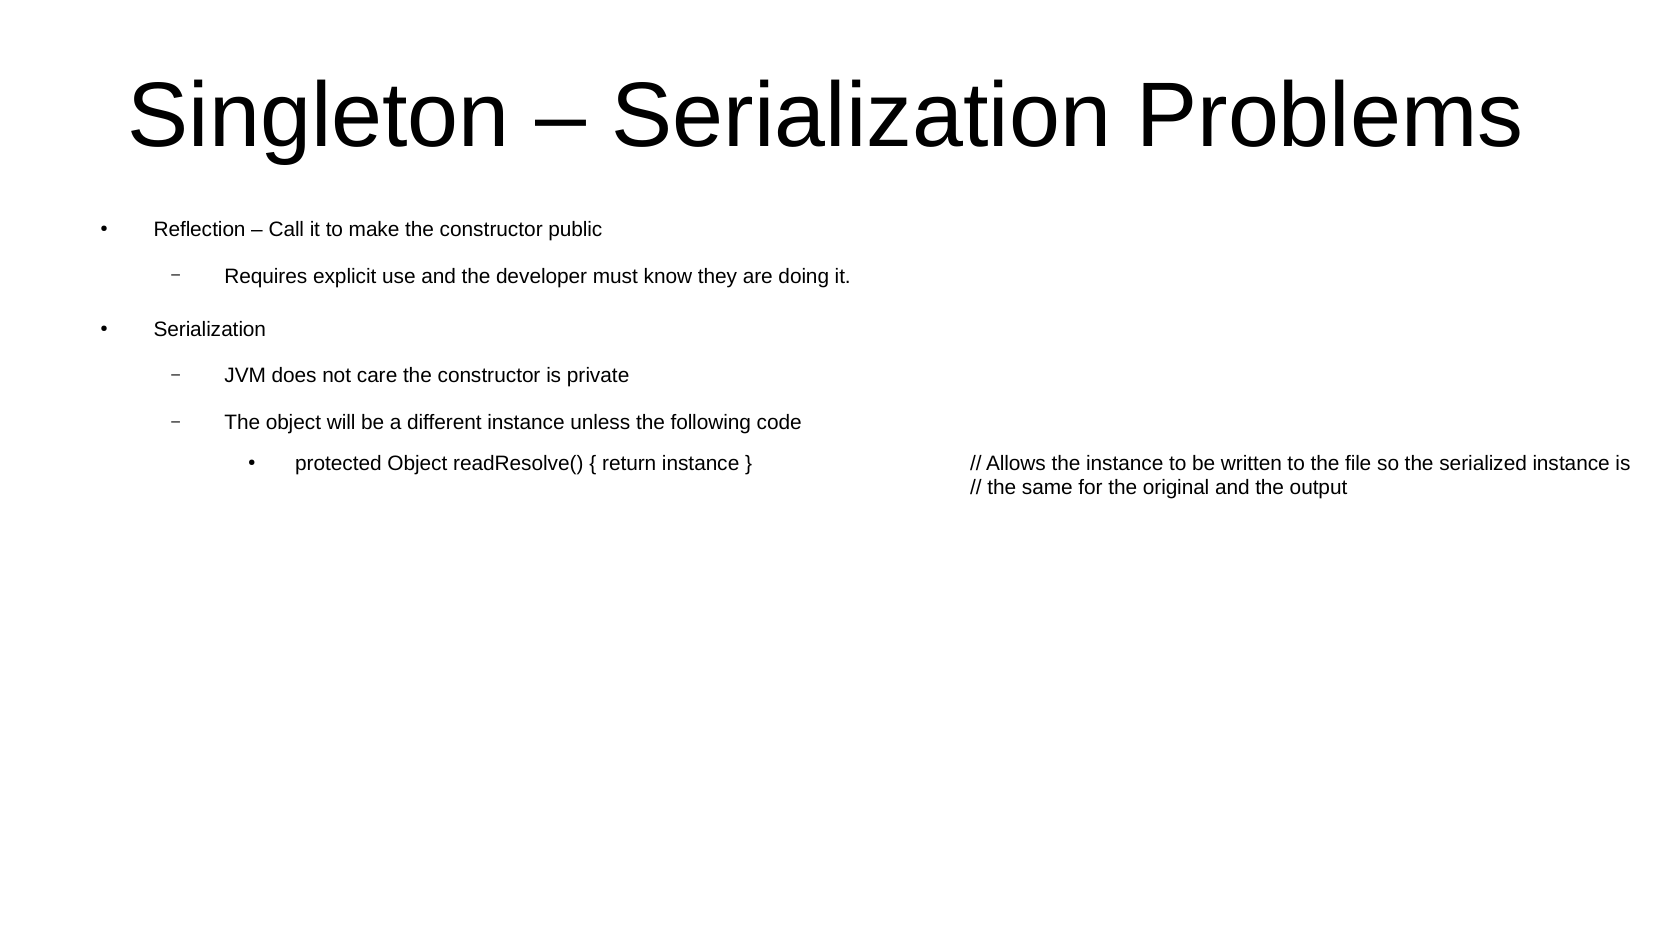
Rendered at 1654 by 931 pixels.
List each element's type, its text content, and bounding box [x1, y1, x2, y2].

list Reflection – Call it to make the constructor public Requires explicit use and the developer must know they are doing it. Serialization JVM does not care the constructor is private The object will be a different instance unless the following code protected Object readResolve() { return instance } // Allows the instance to be written to the file so the serialized instance is // the same for the original and the output [82, 217, 1636, 916]
title Singleton – Serialization Problems [82, 37, 1571, 193]
